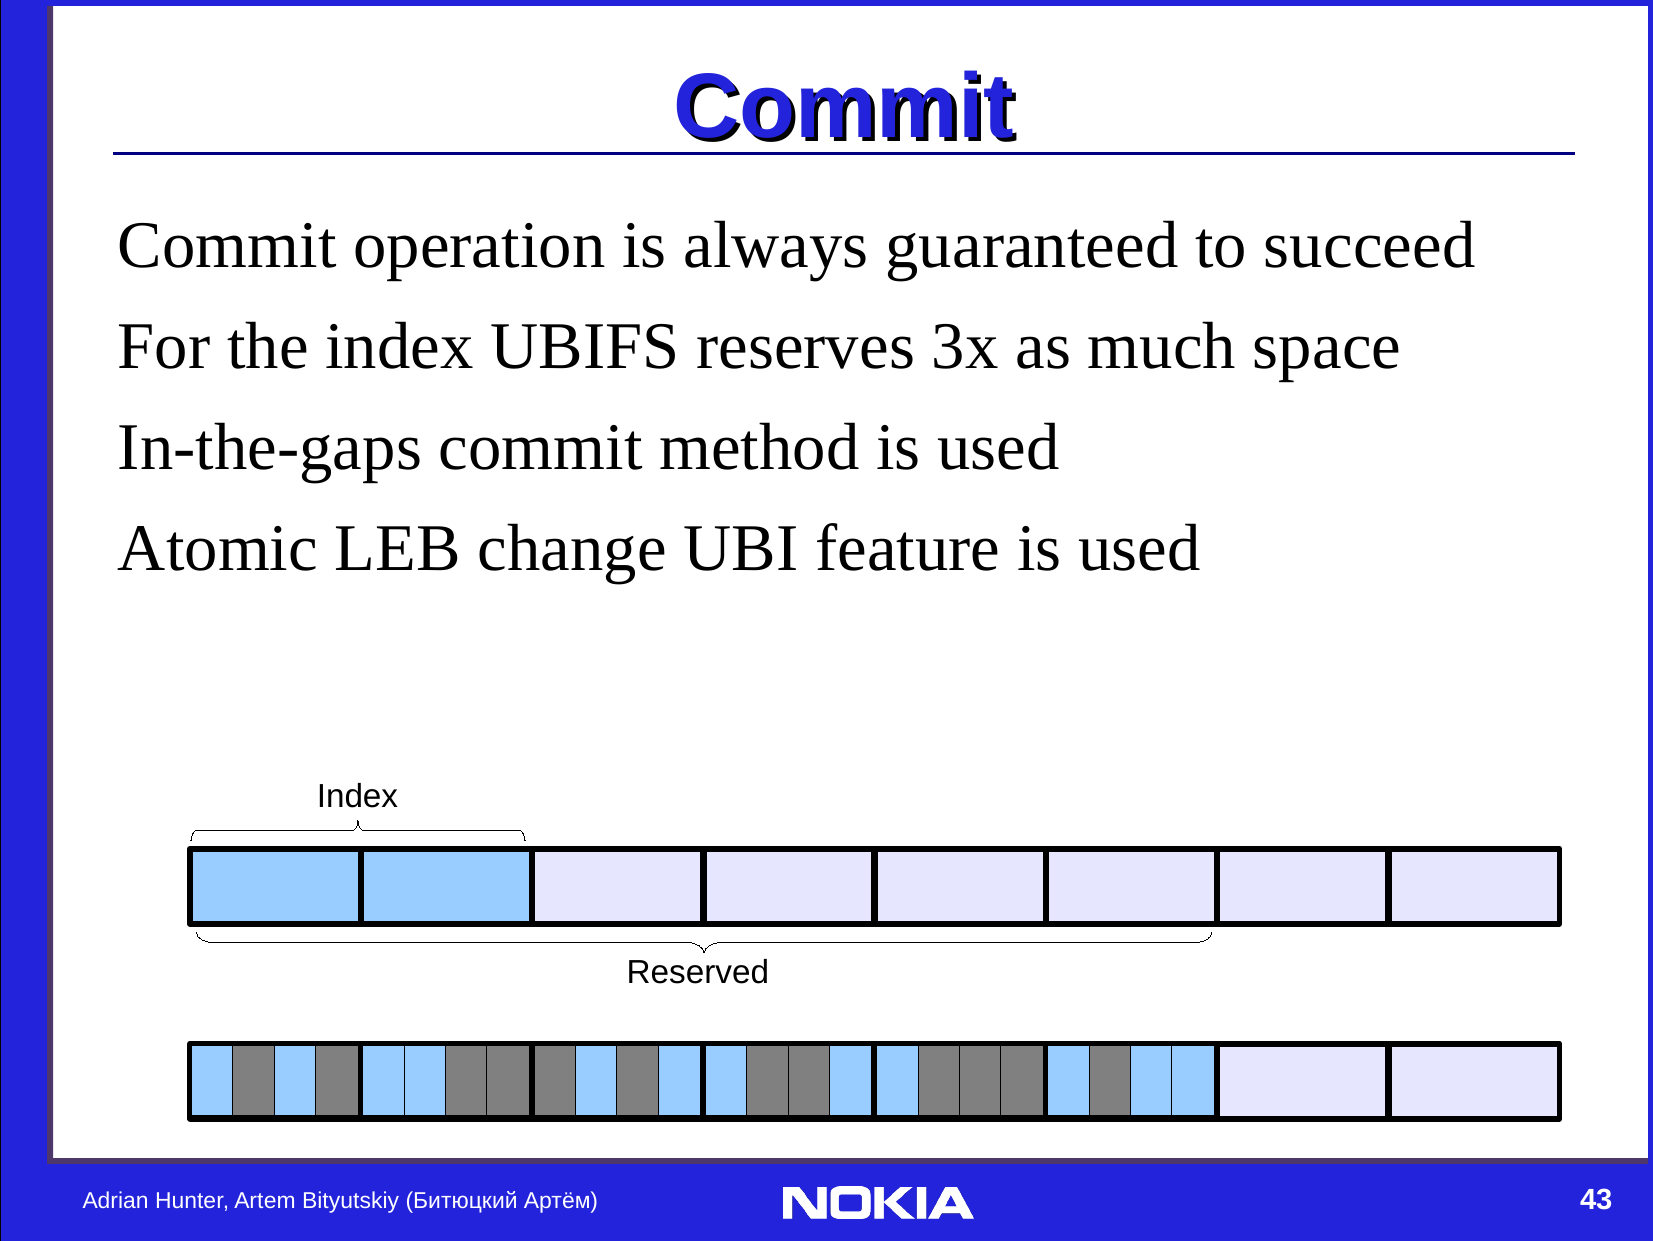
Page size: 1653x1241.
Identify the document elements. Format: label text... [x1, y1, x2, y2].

title Commit [100, 9, 1588, 203]
text_box [189, 1043, 1560, 1119]
list Commit operation is always guaranteed to succeed For the index UBIFS reserves 3x as much space In-the-gaps commit method is used Atomic LEB change UBI feature is used [100, 207, 1588, 613]
text_box [189, 848, 1560, 924]
text_box Reserved [611, 945, 784, 998]
text_box Index [302, 770, 414, 822]
picture [783, 1186, 974, 1219]
